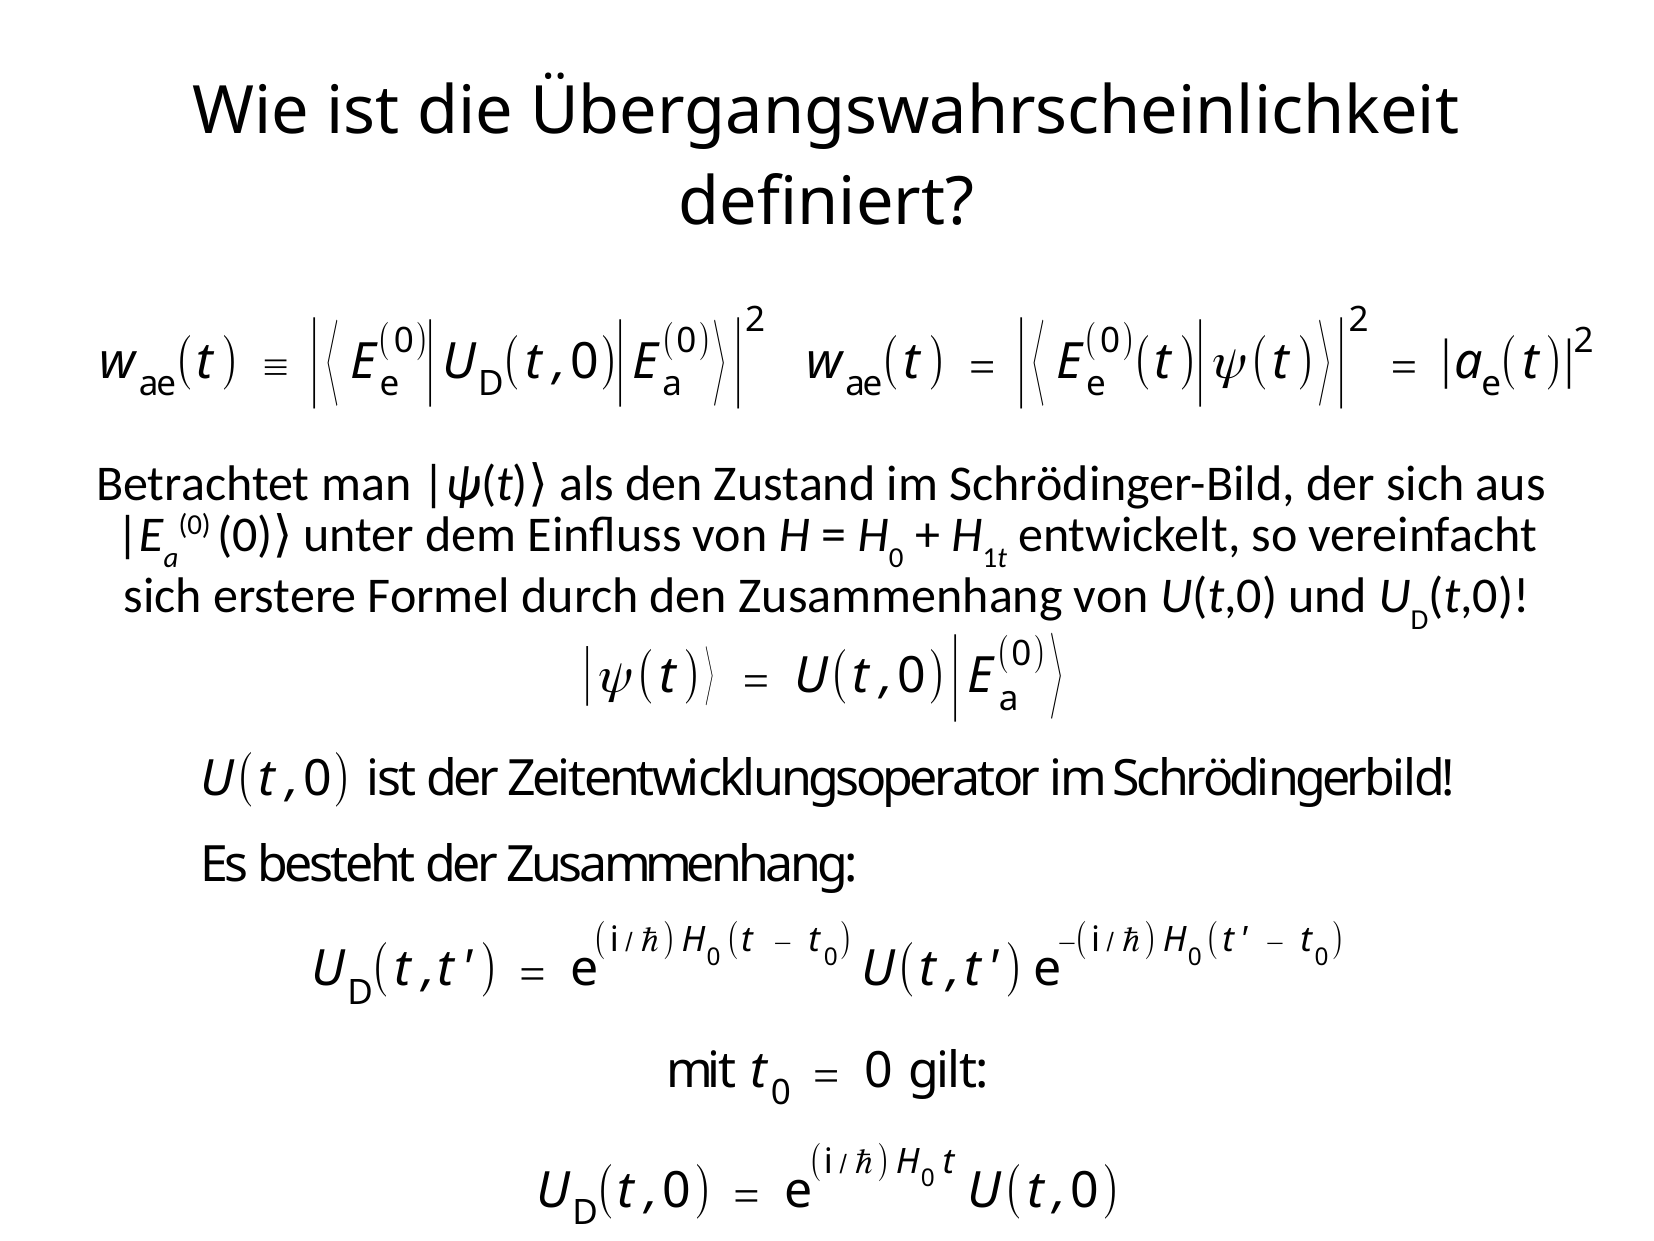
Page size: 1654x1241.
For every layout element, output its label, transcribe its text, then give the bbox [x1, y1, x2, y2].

subtitle Betrachtet man |ψ(t)⟩ als den Zustand im Schrödinger-Bild, der sich aus |Ea(0) (0)⟩ unter dem Einfluss von H = H0 + H1t entwickelt, so vereinfacht sich erstere Formel durch den Zusammenhang von U(t,0) und UD(t,0)! [82, 290, 1571, 1010]
chart [194, 631, 1460, 1235]
chart [93, 298, 769, 410]
title Wie ist die Übergangswahrscheinlichkeit definiert? [82, 49, 1571, 257]
chart [800, 298, 1598, 410]
